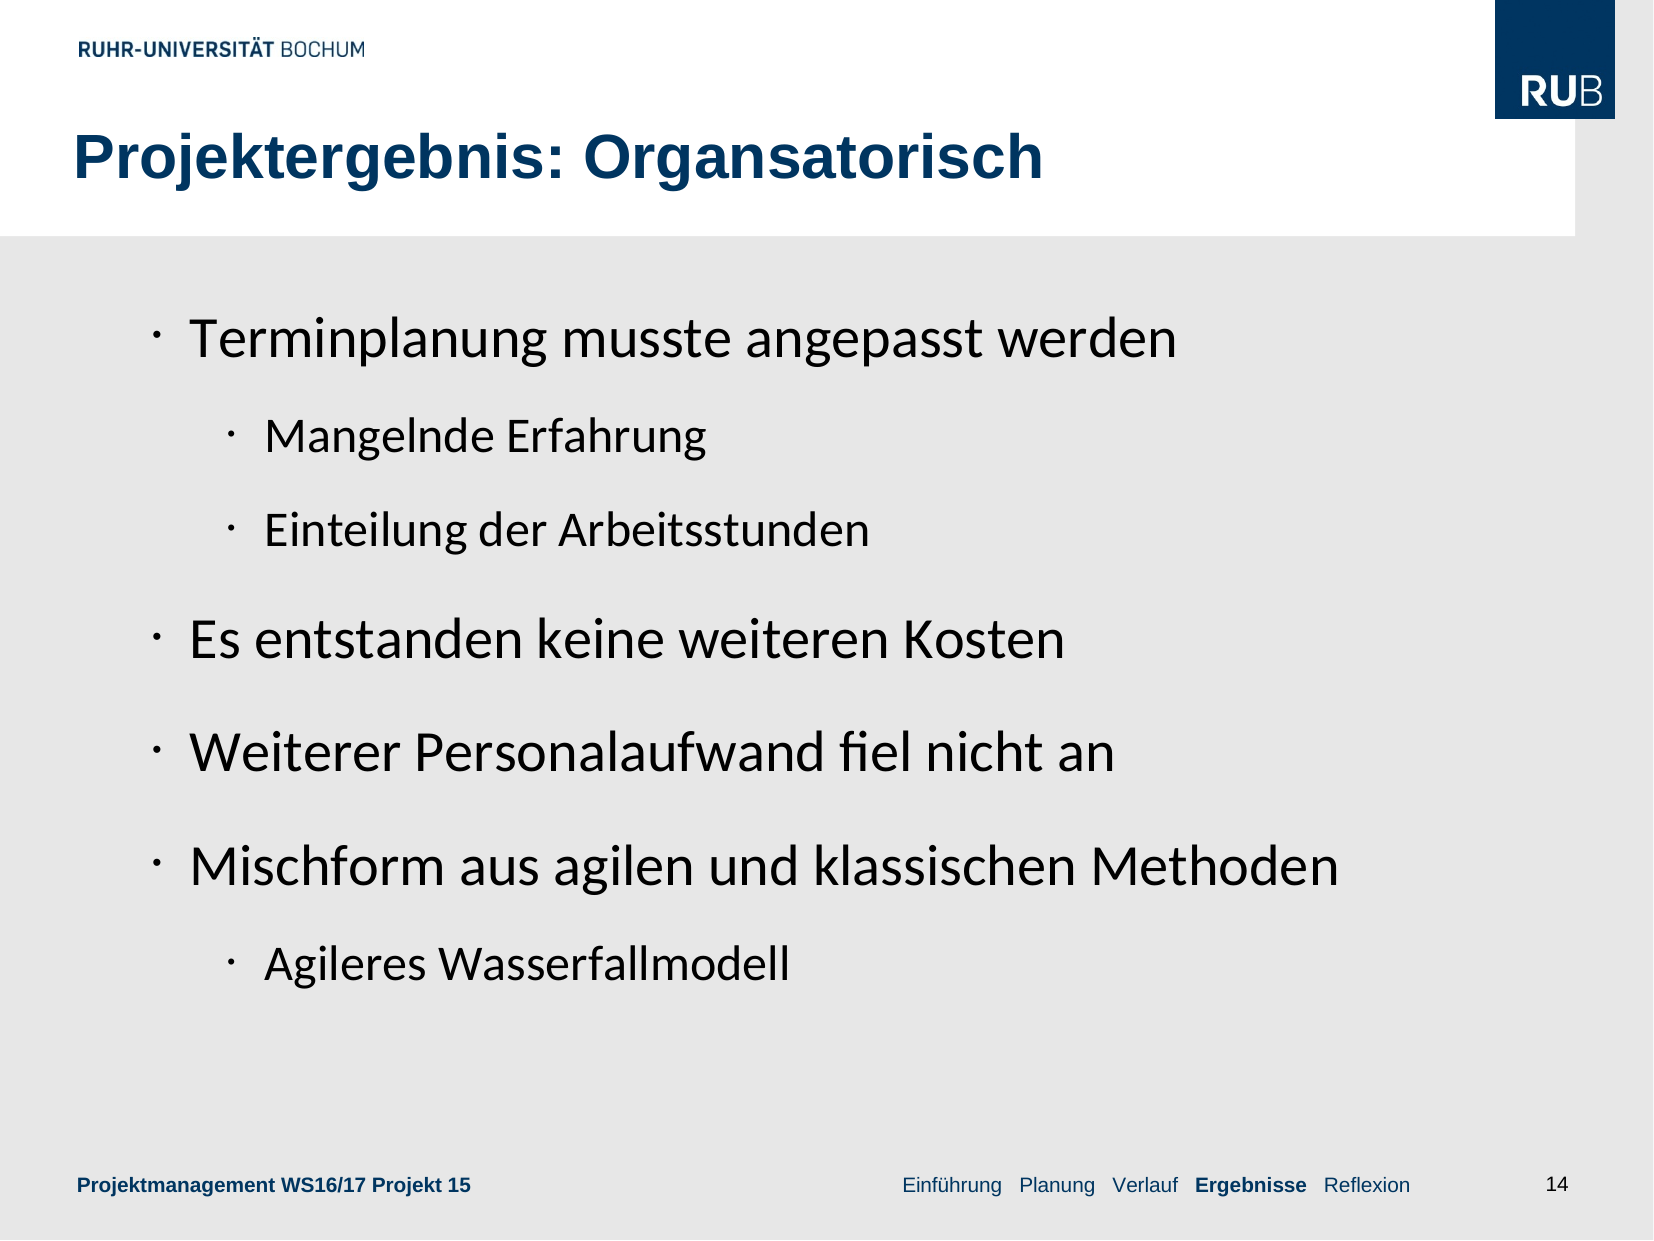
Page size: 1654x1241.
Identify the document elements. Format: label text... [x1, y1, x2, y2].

text_box Terminplanung musste angepasst werden Mangelnde Erfahrung Einteilung der Arbeitsstunden Es entstanden keine weiteren Kosten Weiterer Personalaufwand fiel nicht an Mischform aus agilen und klassischen Methoden Agileres Wasserfallmodell [137, 299, 1654, 1014]
text_box Projektergebnis: Organsatorisch [73, 115, 1258, 191]
picture [1495, 0, 1615, 119]
picture [79, 37, 364, 57]
text_box Projektmanagement WS16/17 Projekt 15 Einführung Planung Verlauf Ergebnisse Reflexion [76, 1171, 1460, 1197]
